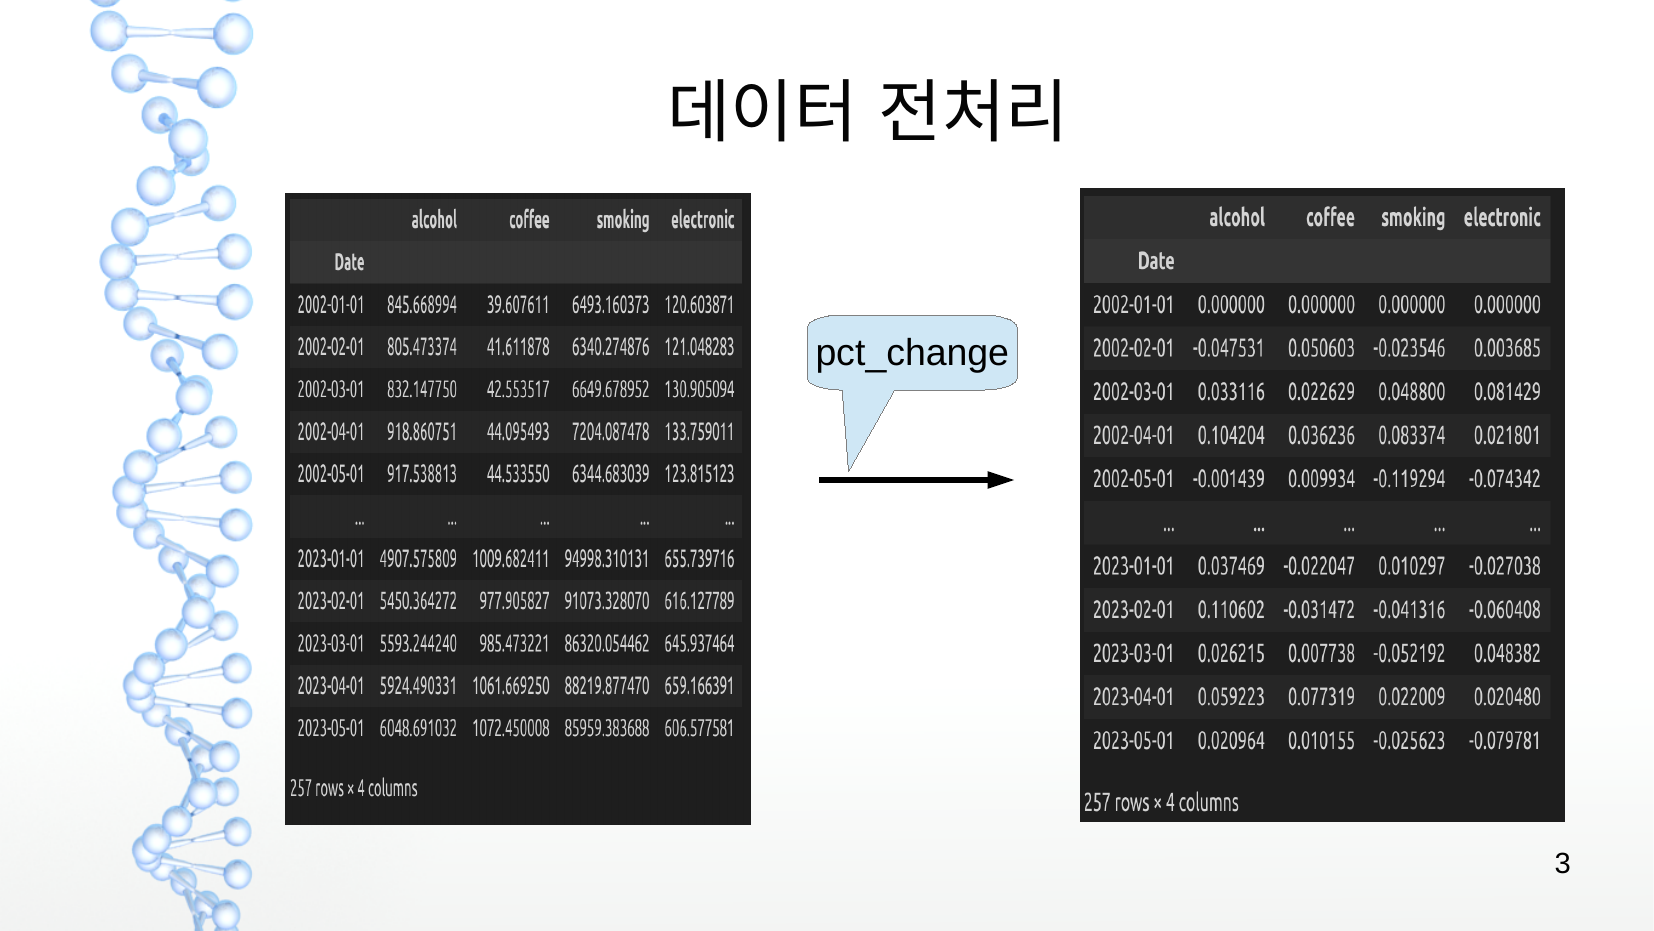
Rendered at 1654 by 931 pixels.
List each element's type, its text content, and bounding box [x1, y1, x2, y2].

text_box pct_change [807, 315, 1018, 472]
title 데이터 전처리 [265, 35, 1595, 189]
picture [0, 0, 1654, 931]
